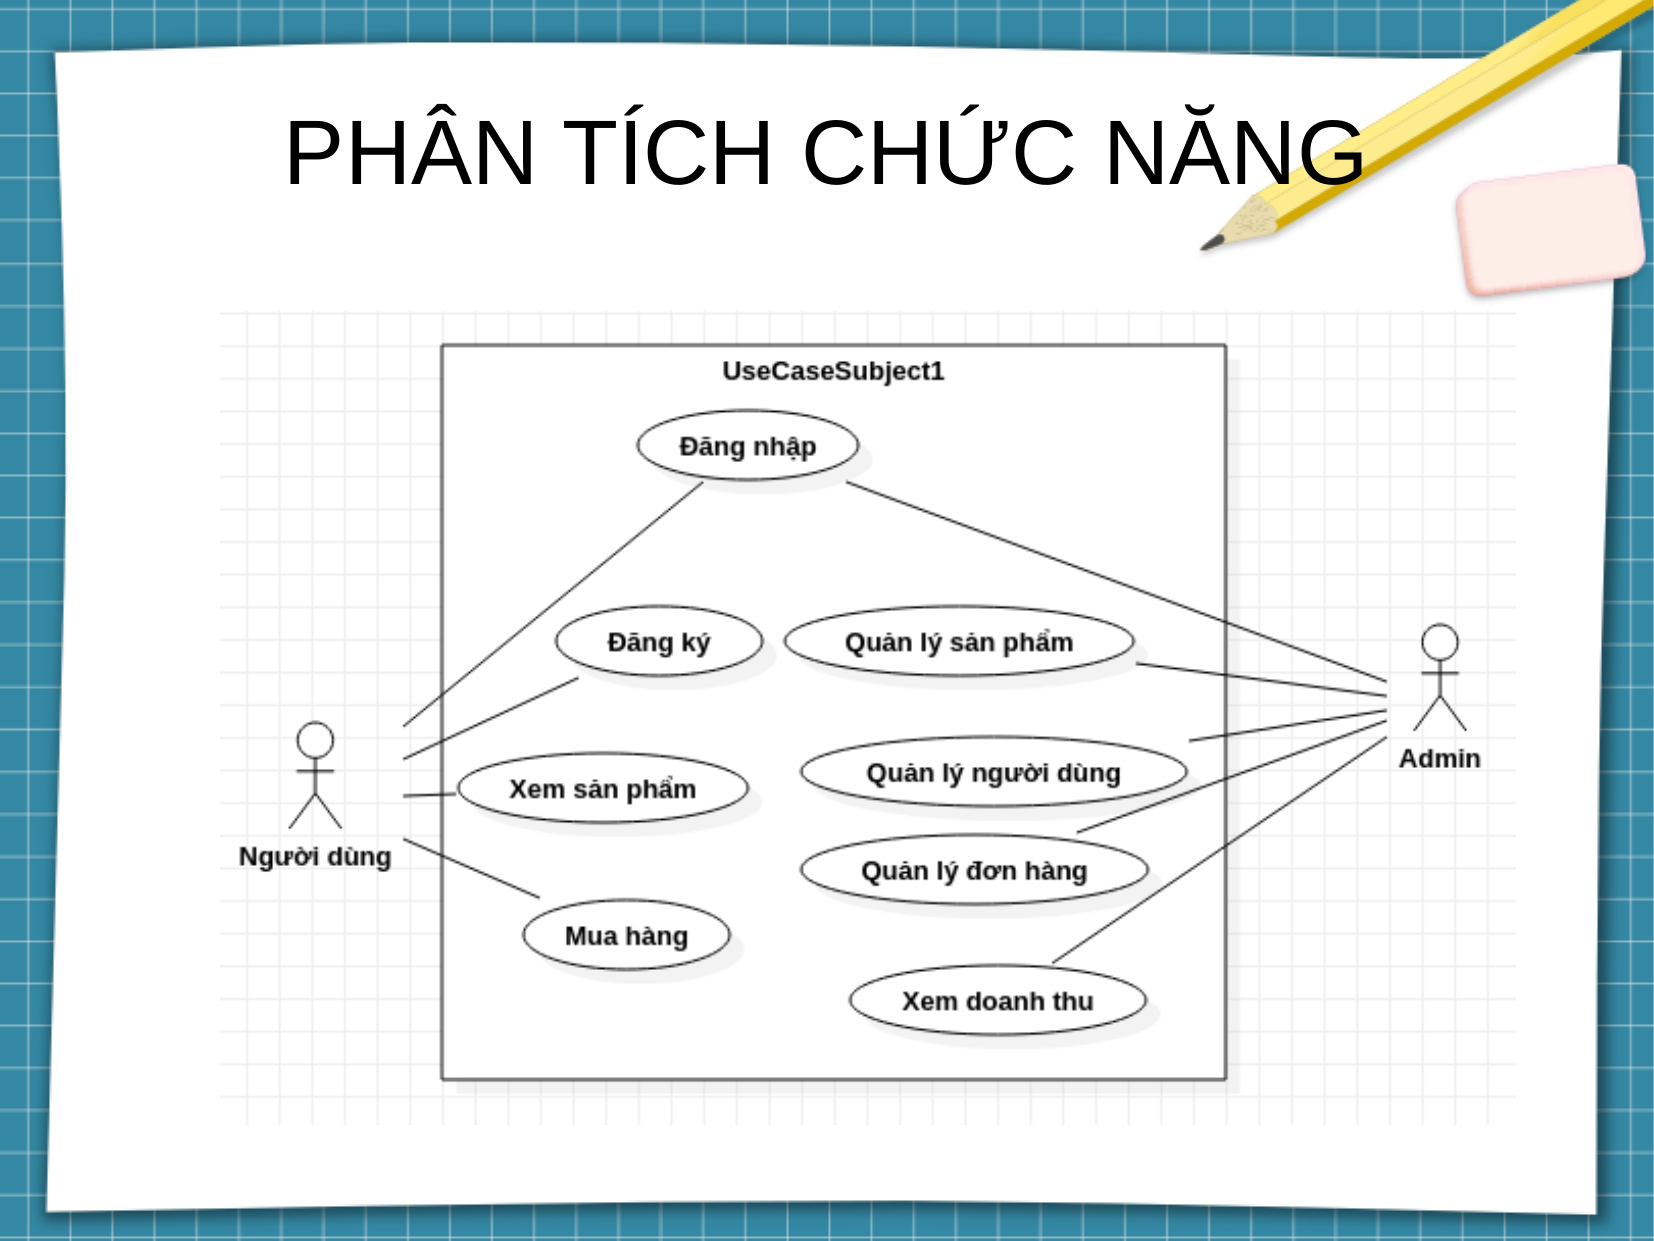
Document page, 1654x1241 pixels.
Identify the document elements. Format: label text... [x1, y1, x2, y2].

picture [0, 0, 1654, 1241]
title PHÂN TÍCH CHỨC NĂNG [82, 49, 1571, 257]
